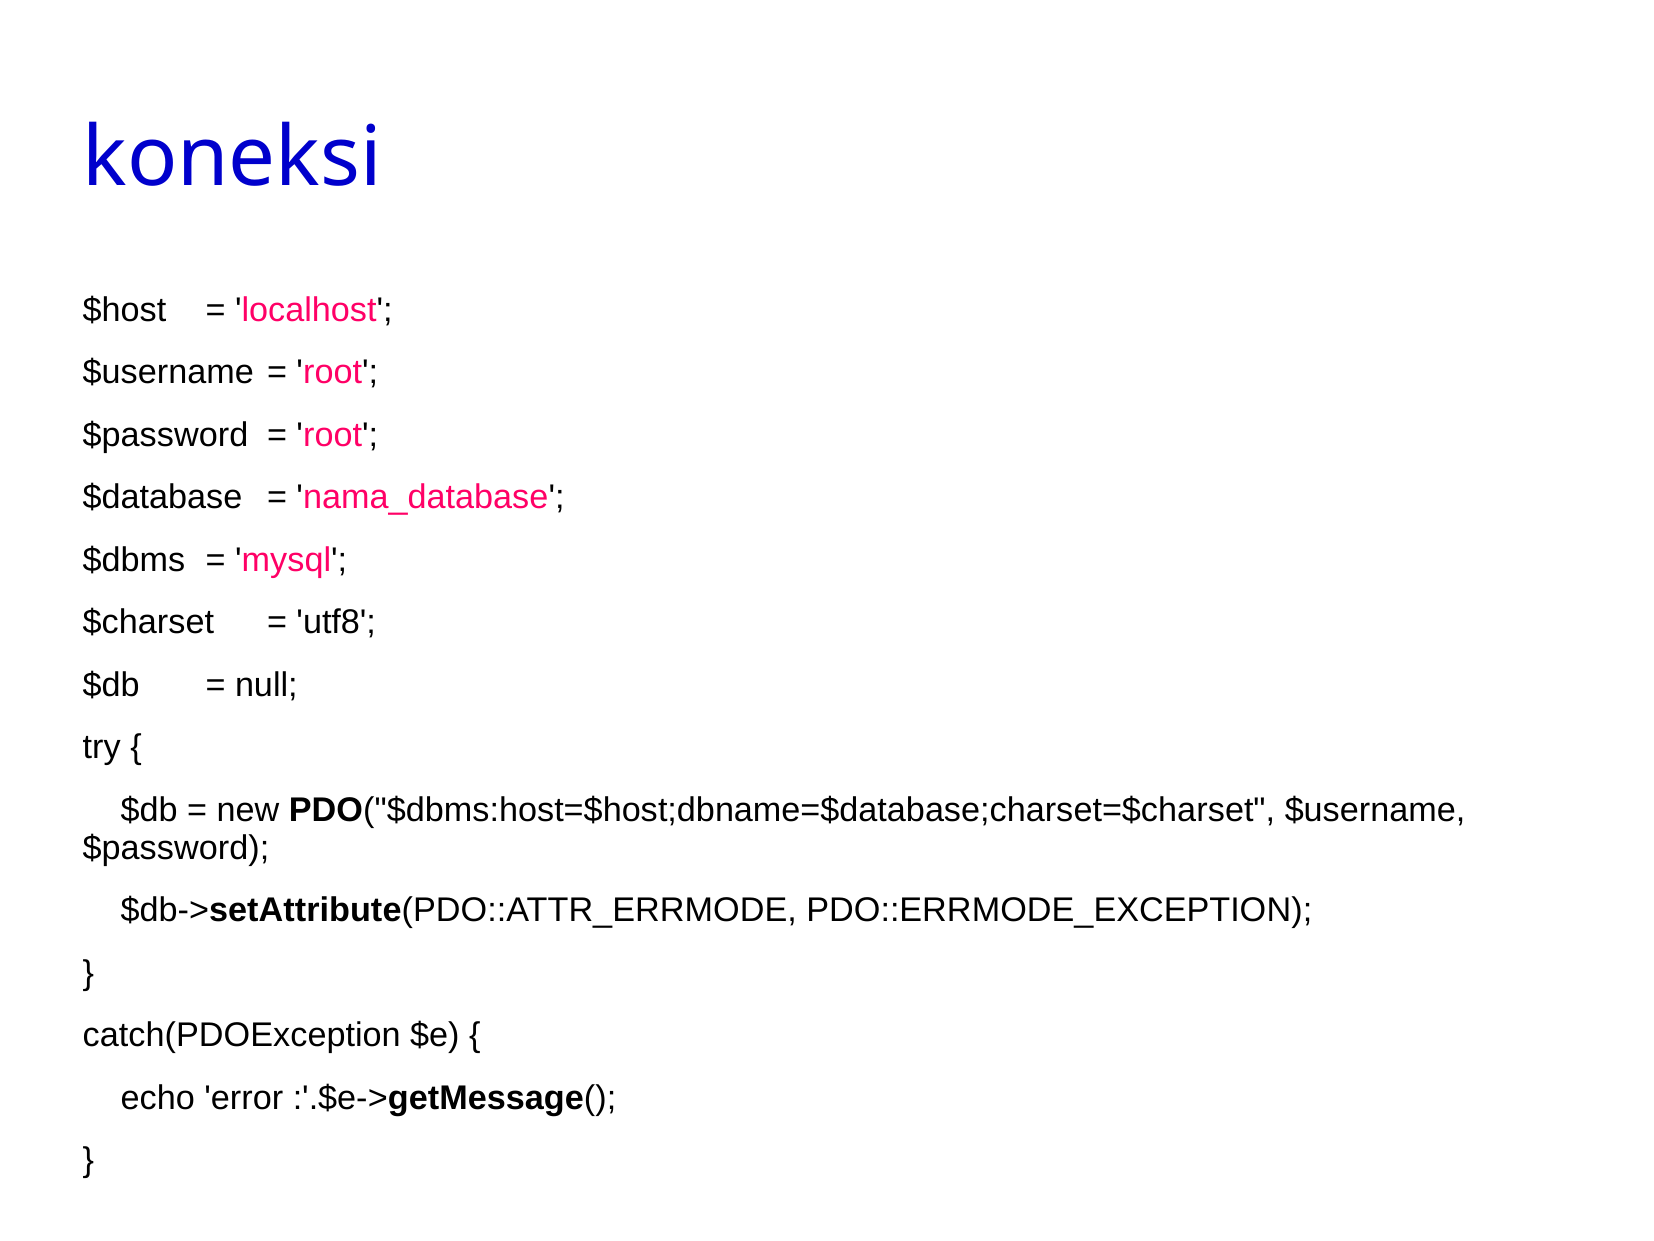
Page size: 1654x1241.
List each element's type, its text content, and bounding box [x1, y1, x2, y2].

list $host = 'localhost'; $username = 'root'; $password = 'root'; $database = 'nama_database'; $dbms = 'mysql'; $charset = 'utf8'; $db = null; try { $db = new PDO("$dbms:host=$host;dbname=$database;charset=$charset", $username, $password); $db->setAttribute(PDO::ATTR_ERRMODE, PDO::ERRMODE_EXCEPTION); } catch(PDOException $e) { echo 'error :'.$e->getMessage(); } [82, 290, 1571, 1186]
title koneksi [82, 49, 1571, 257]
